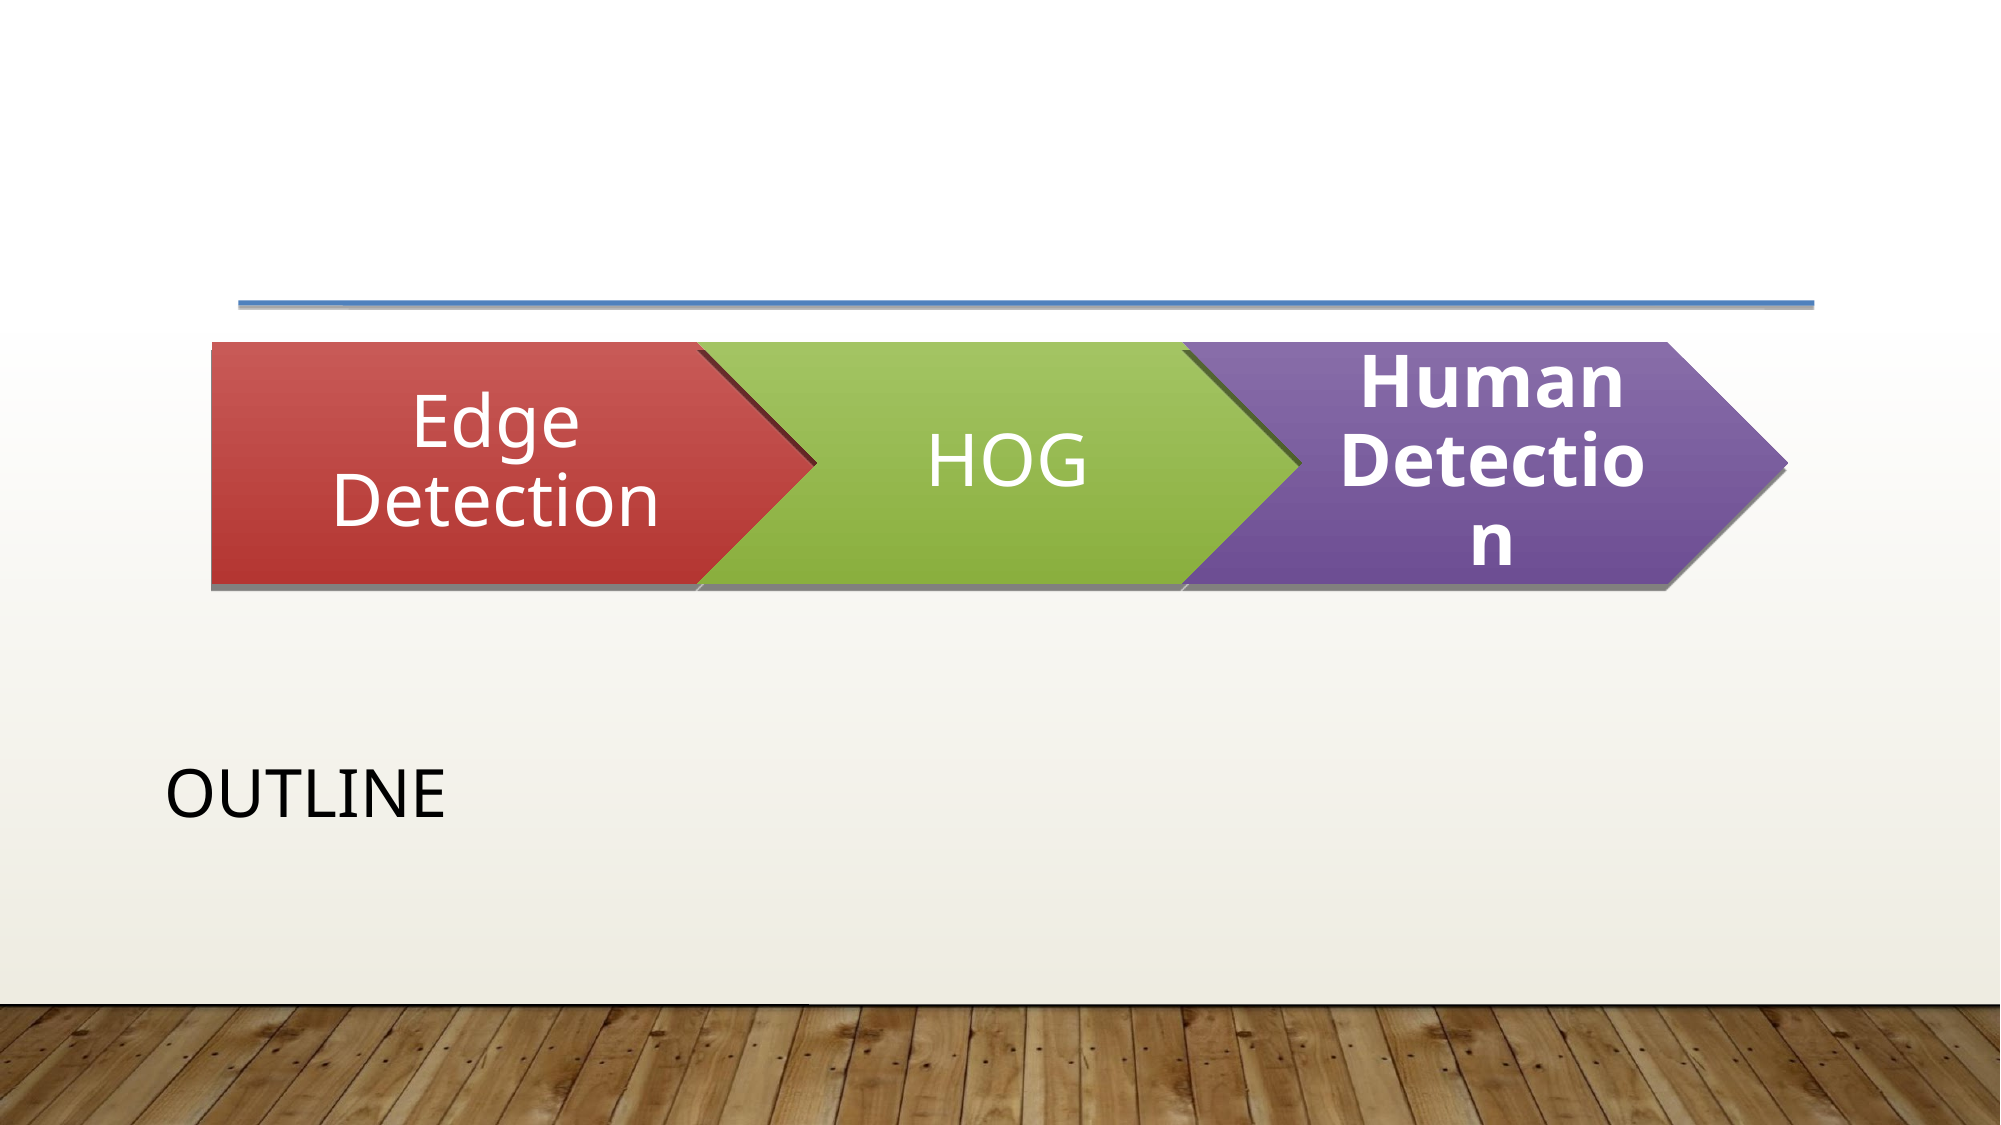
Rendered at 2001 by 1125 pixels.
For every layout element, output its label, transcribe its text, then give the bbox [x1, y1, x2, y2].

text_box Edge Detection [211, 341, 817, 585]
picture [0, 1007, 2000, 1125]
text_box HOG [696, 341, 1302, 585]
text_box Human Detection [1181, 341, 1789, 585]
text_box OUTLINE [149, 752, 1850, 965]
